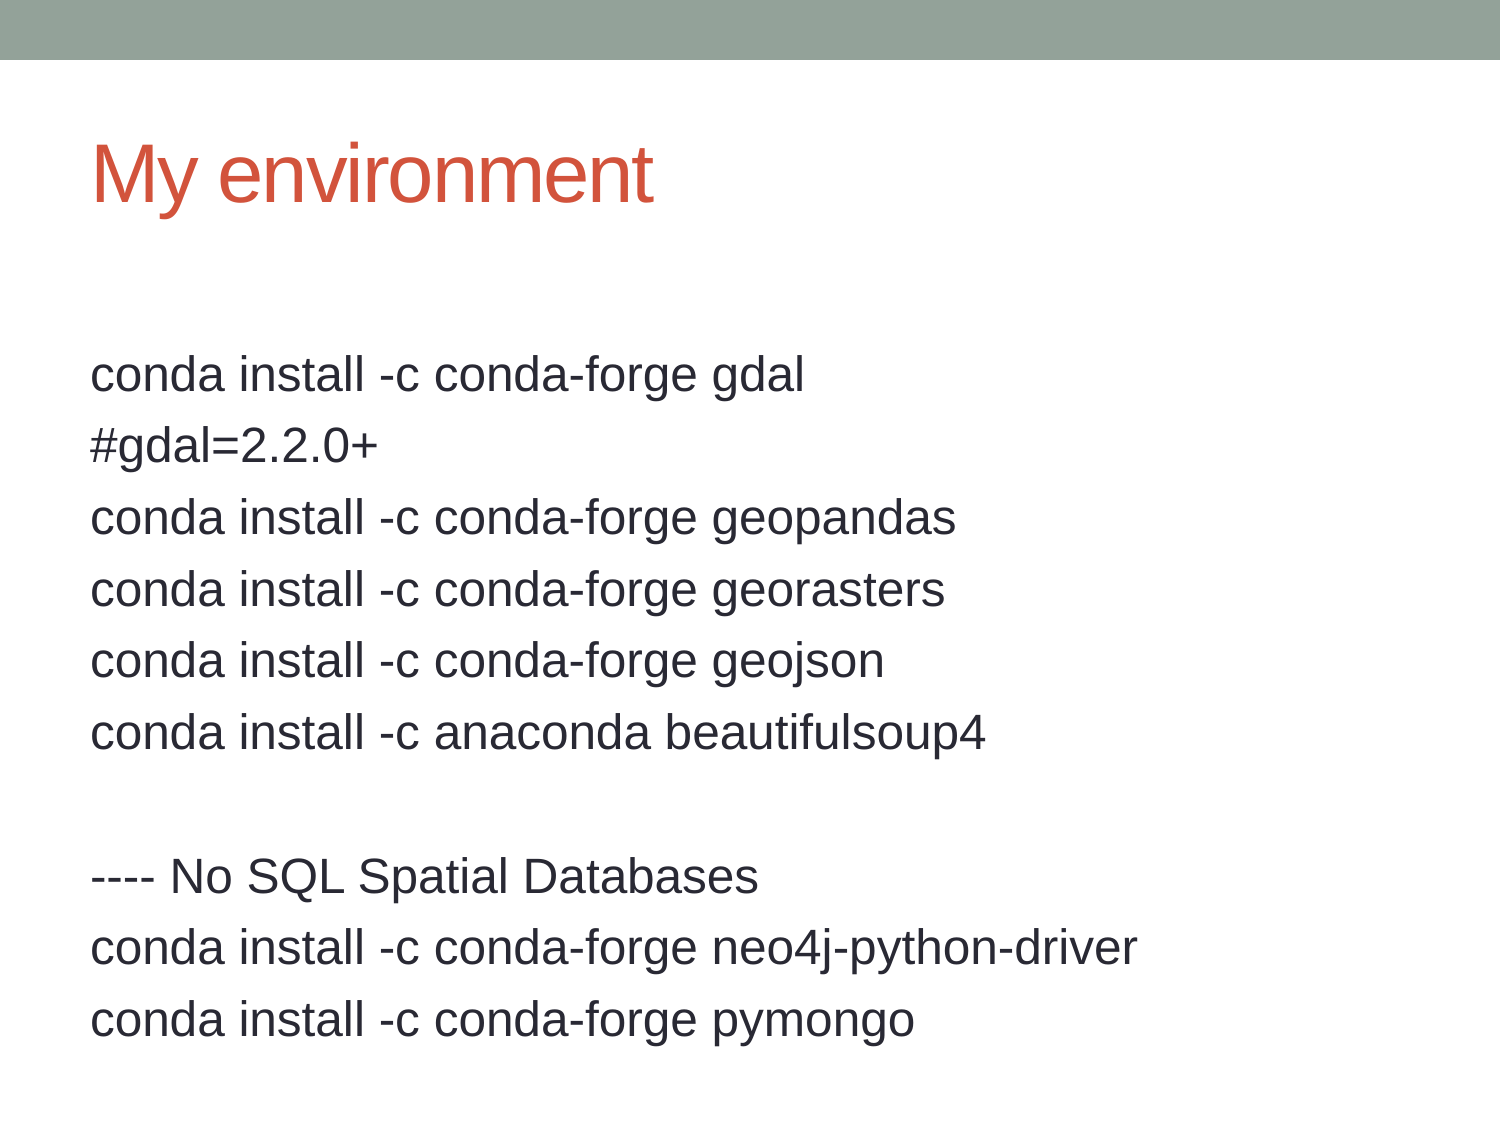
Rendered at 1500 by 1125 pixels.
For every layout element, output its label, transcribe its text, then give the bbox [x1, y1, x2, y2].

list conda install -c conda-forge gdal #gdal=2.2.0+ conda install -c conda-forge geopandas conda install -c conda-forge georasters conda install -c conda-forge geojson conda install -c anaconda beautifulsoup4 ---- No SQL Spatial Databases conda install -c conda-forge neo4j-python-driver conda install -c conda-forge pymongo [75, 262, 1426, 1063]
title My environment [75, 87, 1426, 251]
